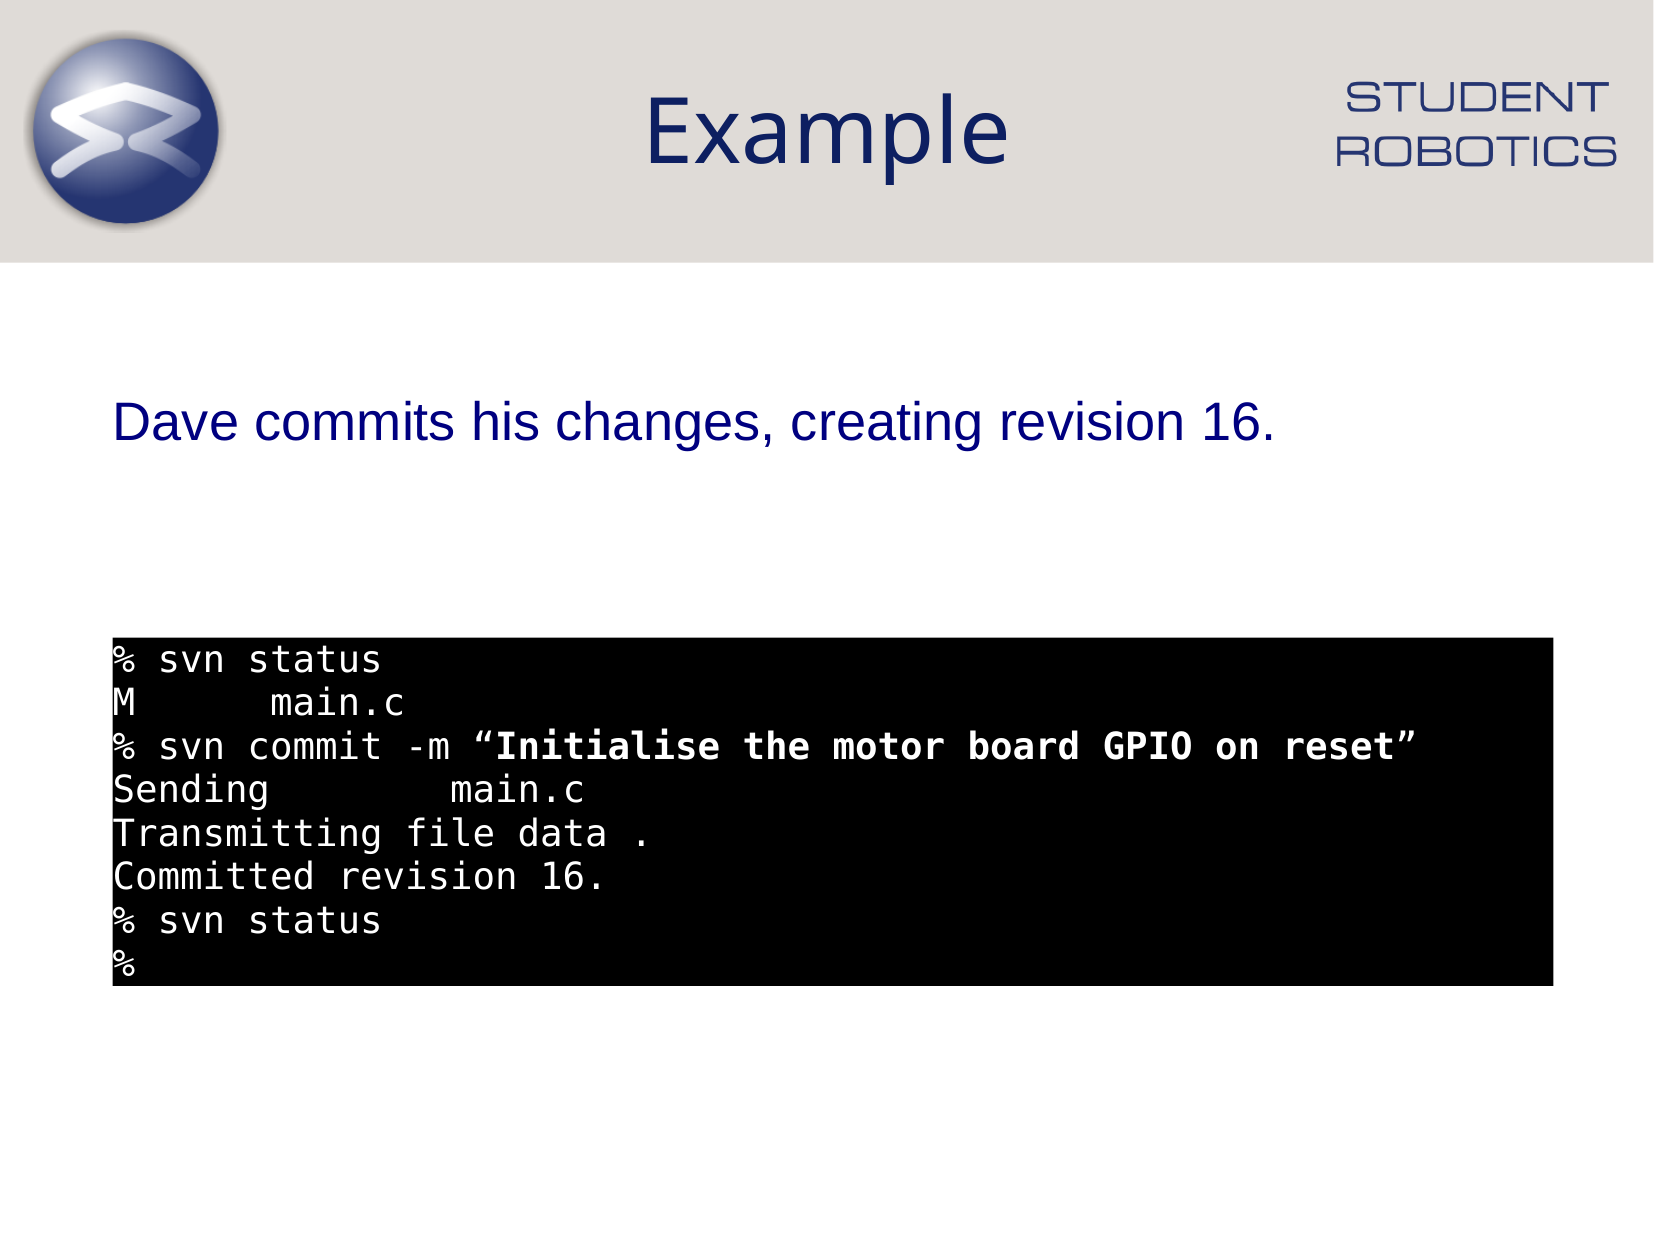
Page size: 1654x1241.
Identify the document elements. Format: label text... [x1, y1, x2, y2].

picture [9, 19, 82, 245]
text_box % svn status M main.c % svn commit -m “Initialise the motor board GPIO on reset” Sending main.c Transmitting file data . Committed revision 16. % svn status % [112, 637, 1554, 986]
picture [1571, 68, 1633, 174]
title Example [82, 7, 1571, 250]
text_box Dave commits his changes, creating revision 16. [112, 390, 1538, 459]
